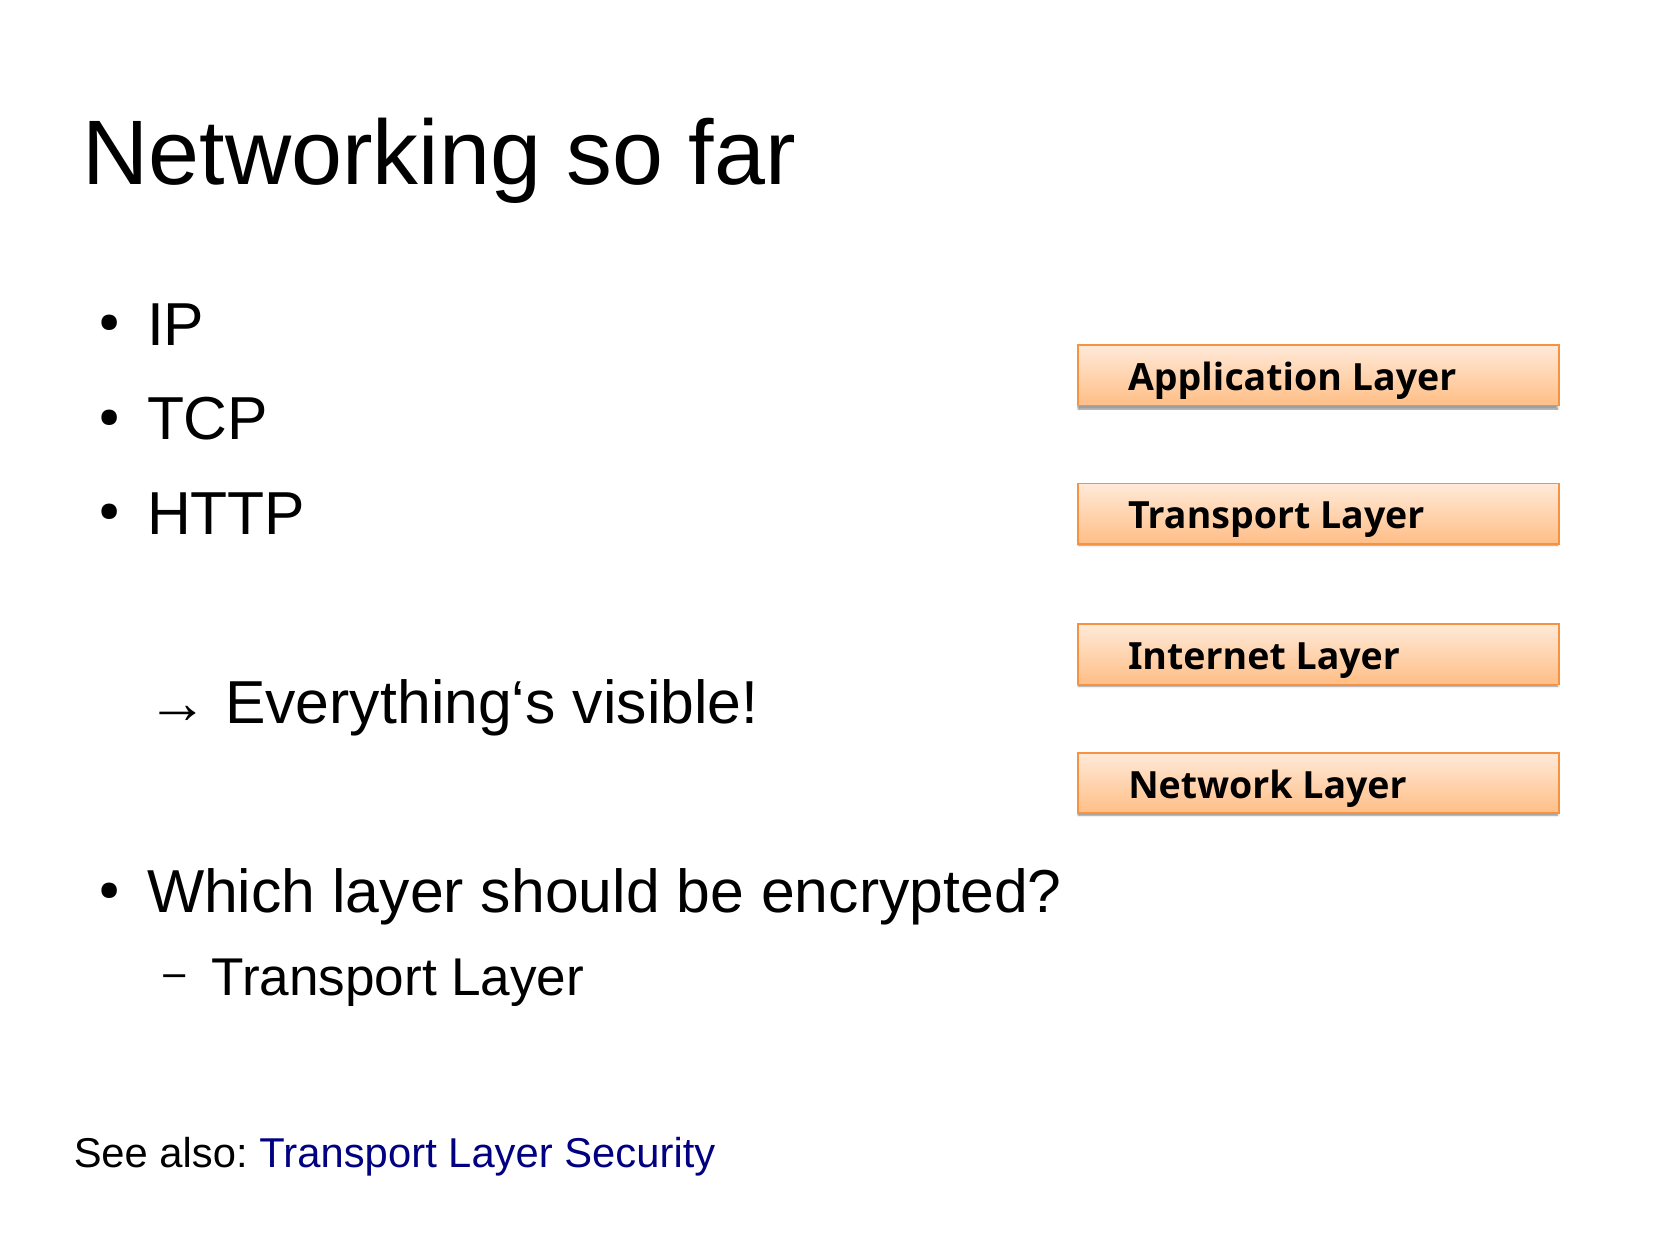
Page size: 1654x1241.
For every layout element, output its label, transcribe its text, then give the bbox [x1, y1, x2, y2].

text_box Transport Layer [1077, 483, 1559, 544]
text_box See also: Transport Layer Security [59, 1122, 1595, 1184]
list IP TCP HTTP → Everything‘s visible! Which layer should be encrypted? Transport Layer [82, 290, 1571, 1010]
text_box Internet Layer [1077, 624, 1559, 685]
title Networking so far [82, 49, 1571, 257]
text_box Application Layer [1077, 345, 1559, 406]
text_box Network Layer [1078, 752, 1559, 814]
